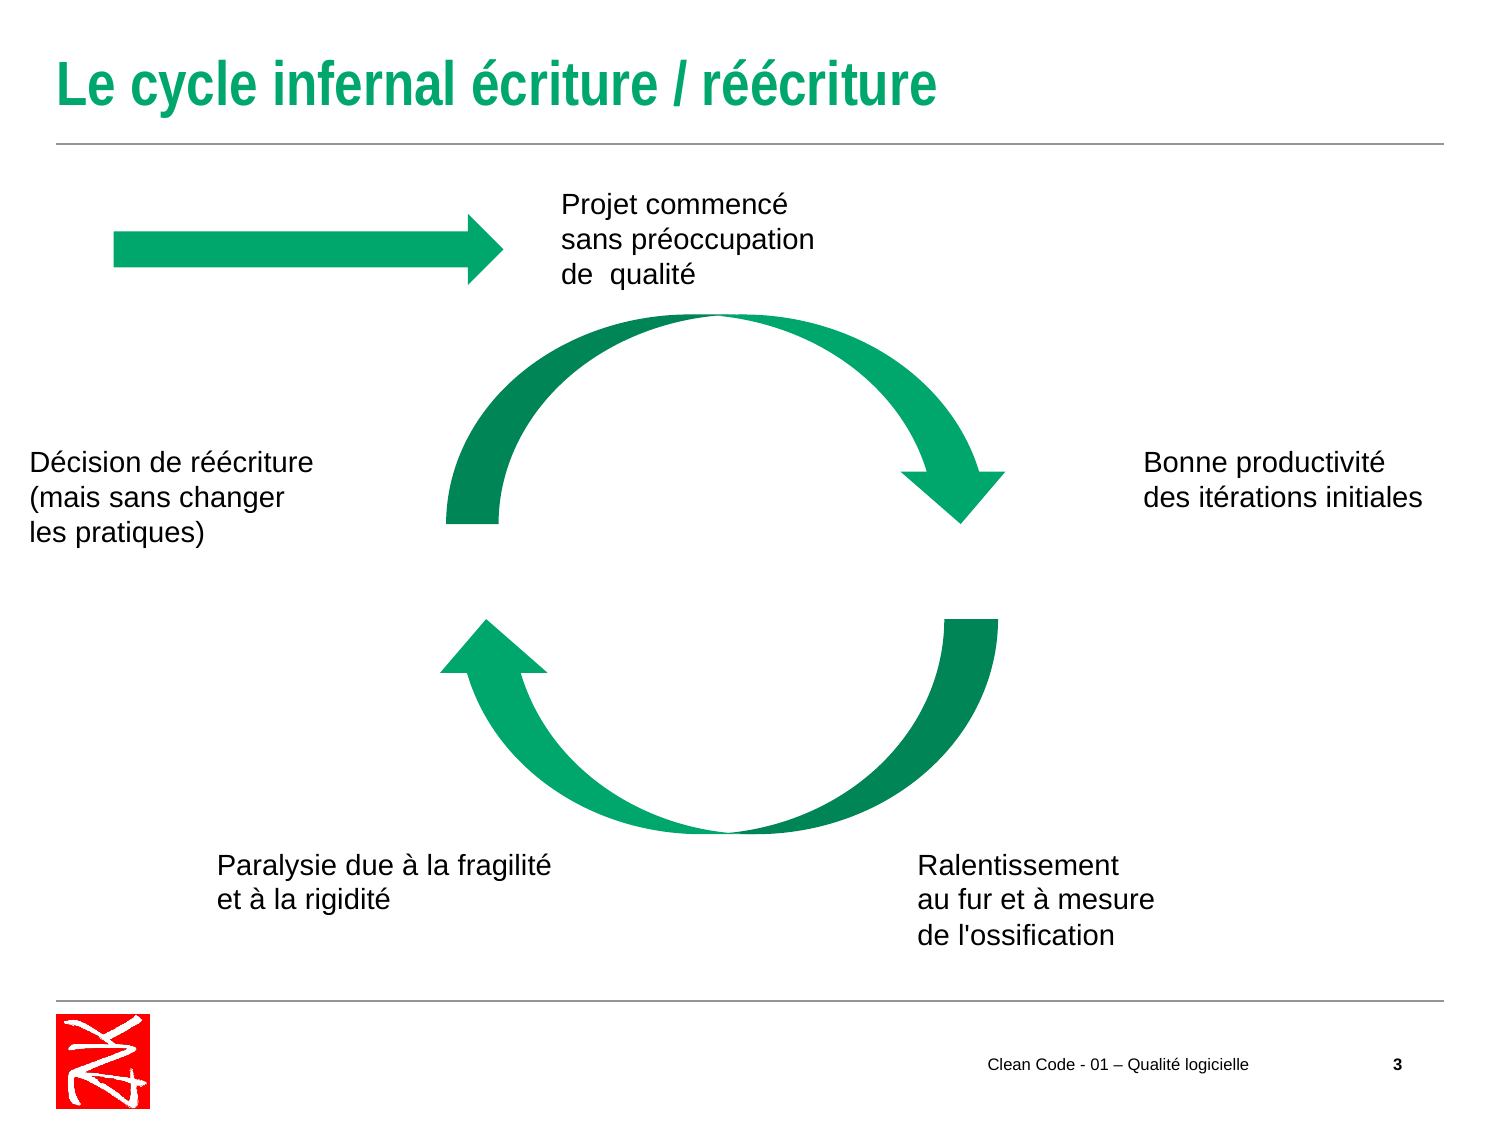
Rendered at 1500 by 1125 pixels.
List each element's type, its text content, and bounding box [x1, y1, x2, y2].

title Le cycle infernal écriture / réécriture [56, 18, 1444, 142]
text_box Paralysie due à la fragilité et à la rigidité [216, 845, 477, 976]
footer Clean Code - 01 – Qualité logicielle [919, 1049, 1250, 1079]
text_box Ralentissement au fur et à mesure de l'ossification [917, 845, 1178, 976]
picture [55, 1014, 151, 1109]
text_box Décision de réécriture (mais sans changer les pratiques) [29, 443, 290, 574]
text_box Projet commencé sans préoccupation de qualité [560, 185, 821, 315]
text_box [446, 314, 1006, 525]
text_box Bonne productivité des itérations initiales [1143, 443, 1404, 574]
slide_number <number> [1372, 1049, 1403, 1079]
text_box [440, 619, 999, 835]
text_box [113, 213, 504, 286]
